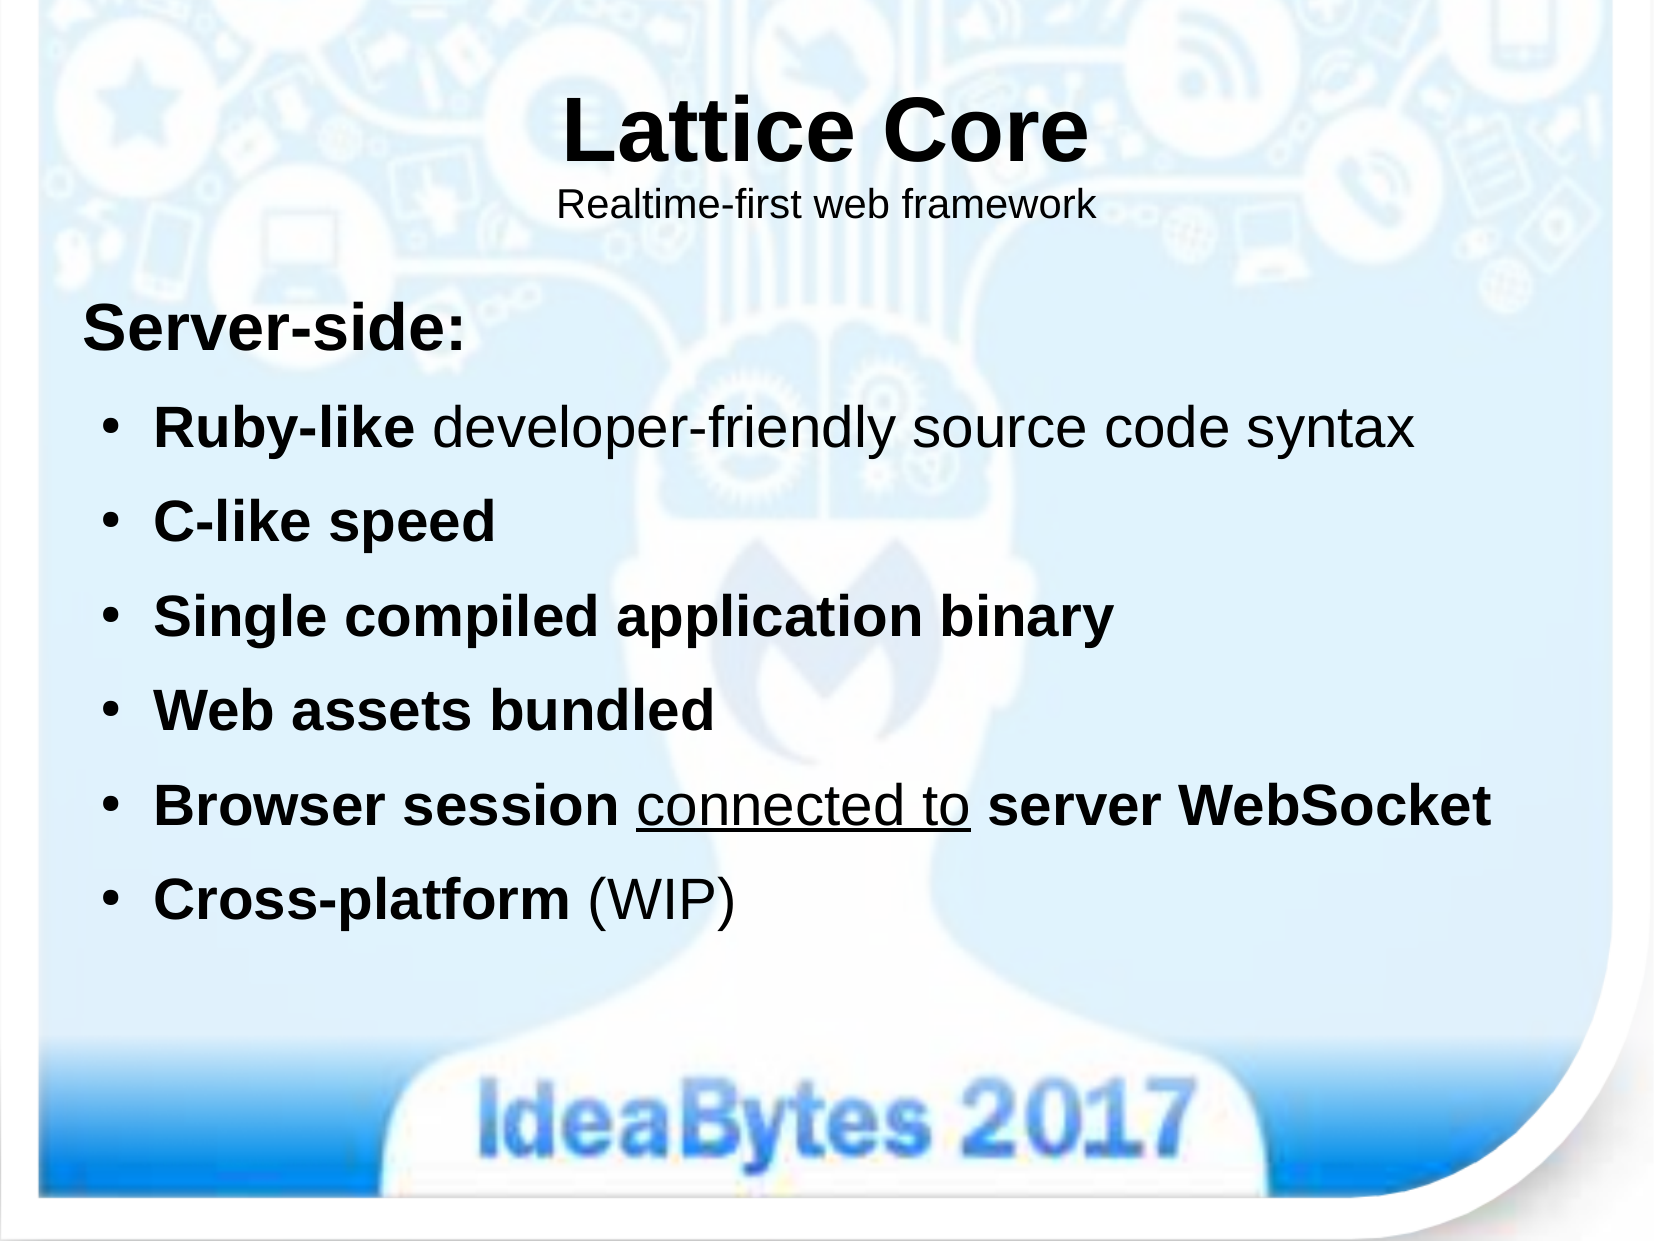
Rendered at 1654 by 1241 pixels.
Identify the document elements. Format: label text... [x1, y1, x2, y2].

title Lattice Core Realtime-first web framework [82, 49, 1571, 257]
list Server-side: Ruby-like developer-friendly source code syntax C-like speed Single compiled application binary Web assets bundled Browser session connected to server WebSocket Cross-platform (WIP) [82, 290, 1571, 1010]
picture [0, 0, 1654, 1241]
